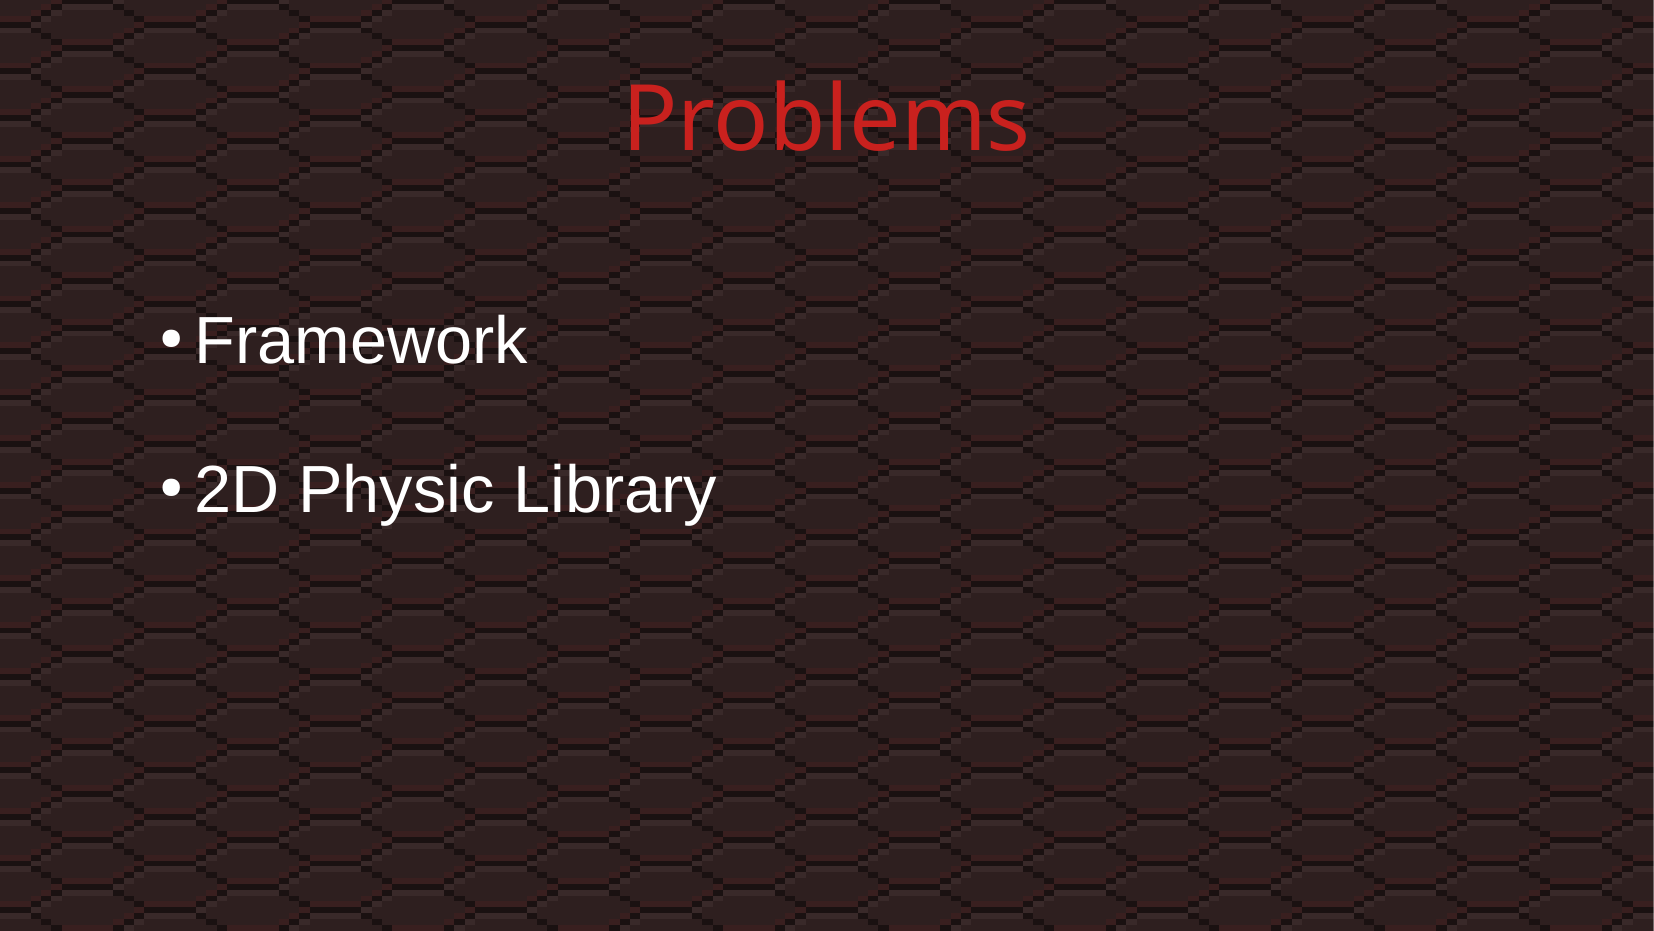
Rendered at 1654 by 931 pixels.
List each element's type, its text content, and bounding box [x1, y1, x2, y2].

text_box Framework 2D Physic Library [144, 295, 975, 739]
title Problems [82, 37, 1571, 193]
picture [0, 0, 1654, 931]
